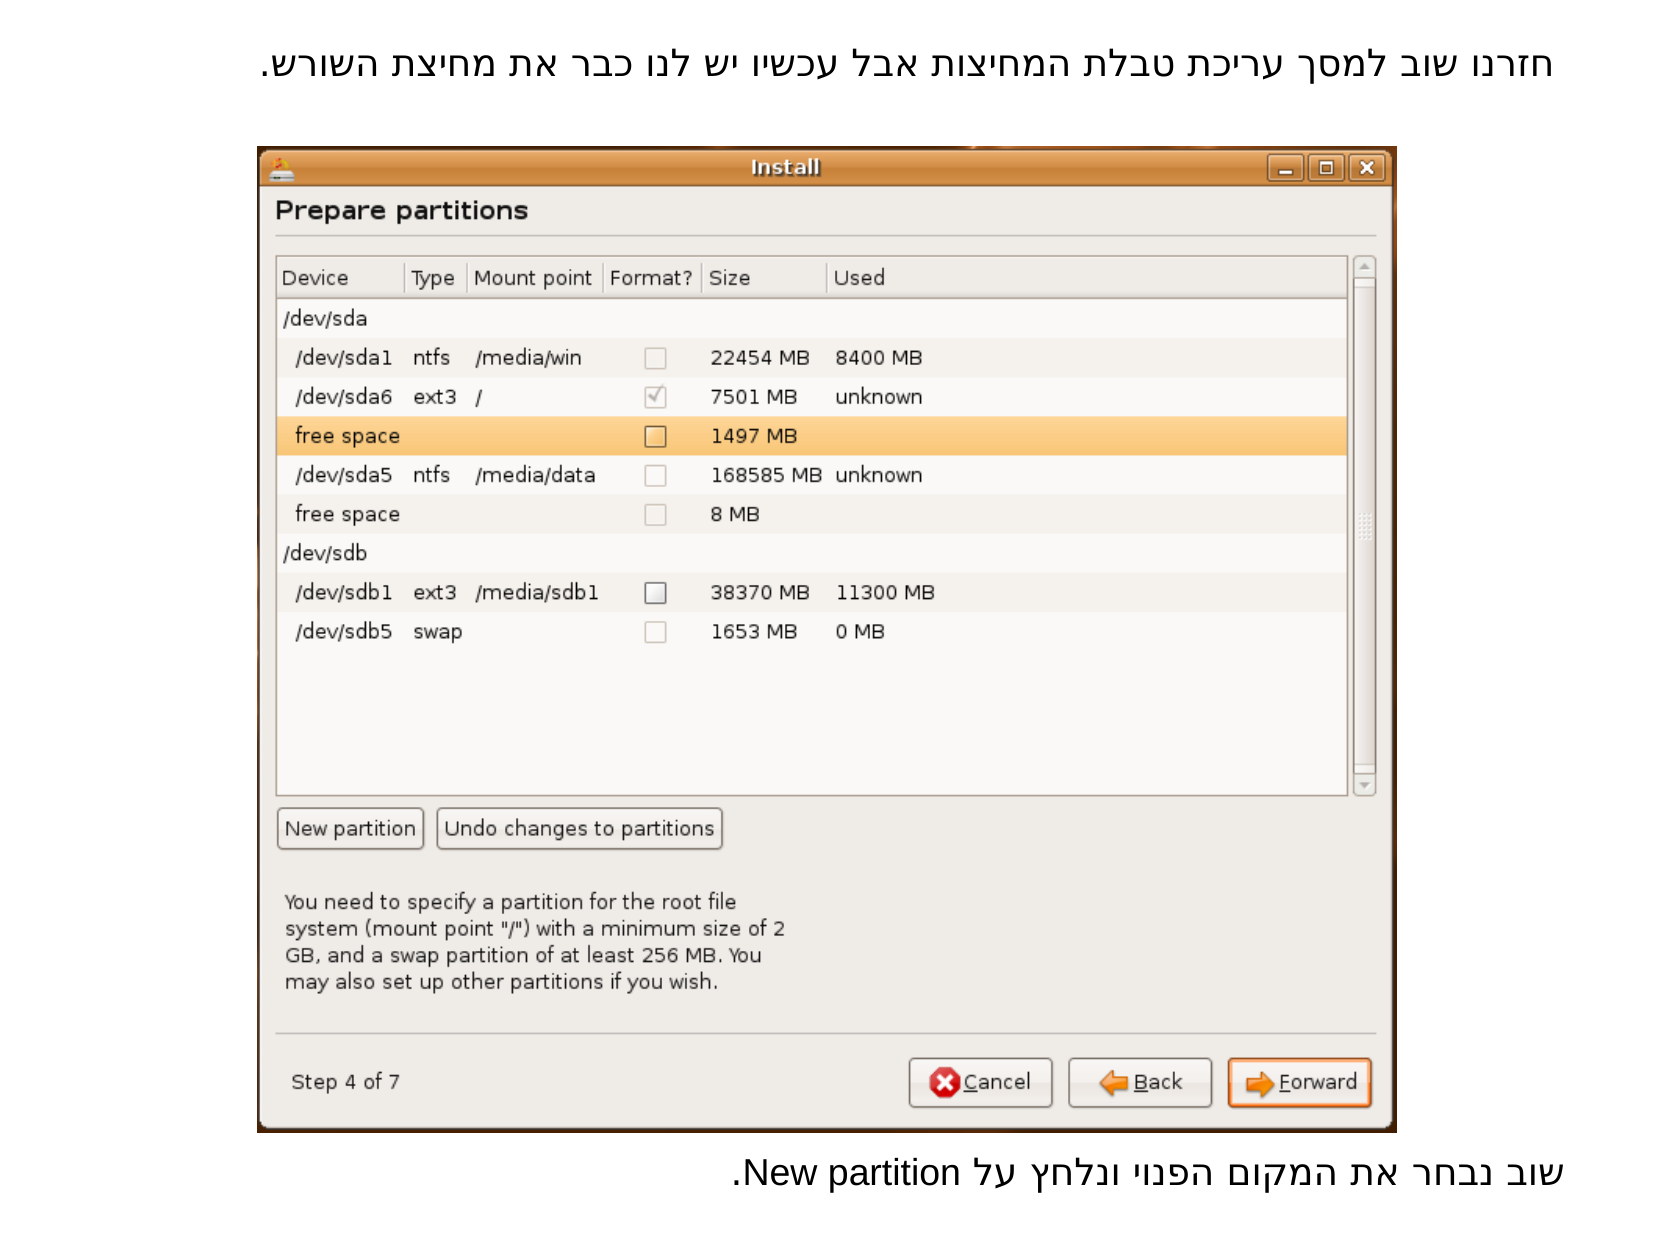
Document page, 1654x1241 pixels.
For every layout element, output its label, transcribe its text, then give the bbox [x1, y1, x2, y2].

text_box חזרנו שוב למסך עריכת טבלת המחיצות אבל עכשיו יש לנו כבר את מחיצת השורש. [220, 34, 1571, 140]
picture [257, 146, 1397, 1133]
text_box שוב נבחר את המקום הפנוי ונלחץ על New partition. [79, 1143, 1580, 1241]
